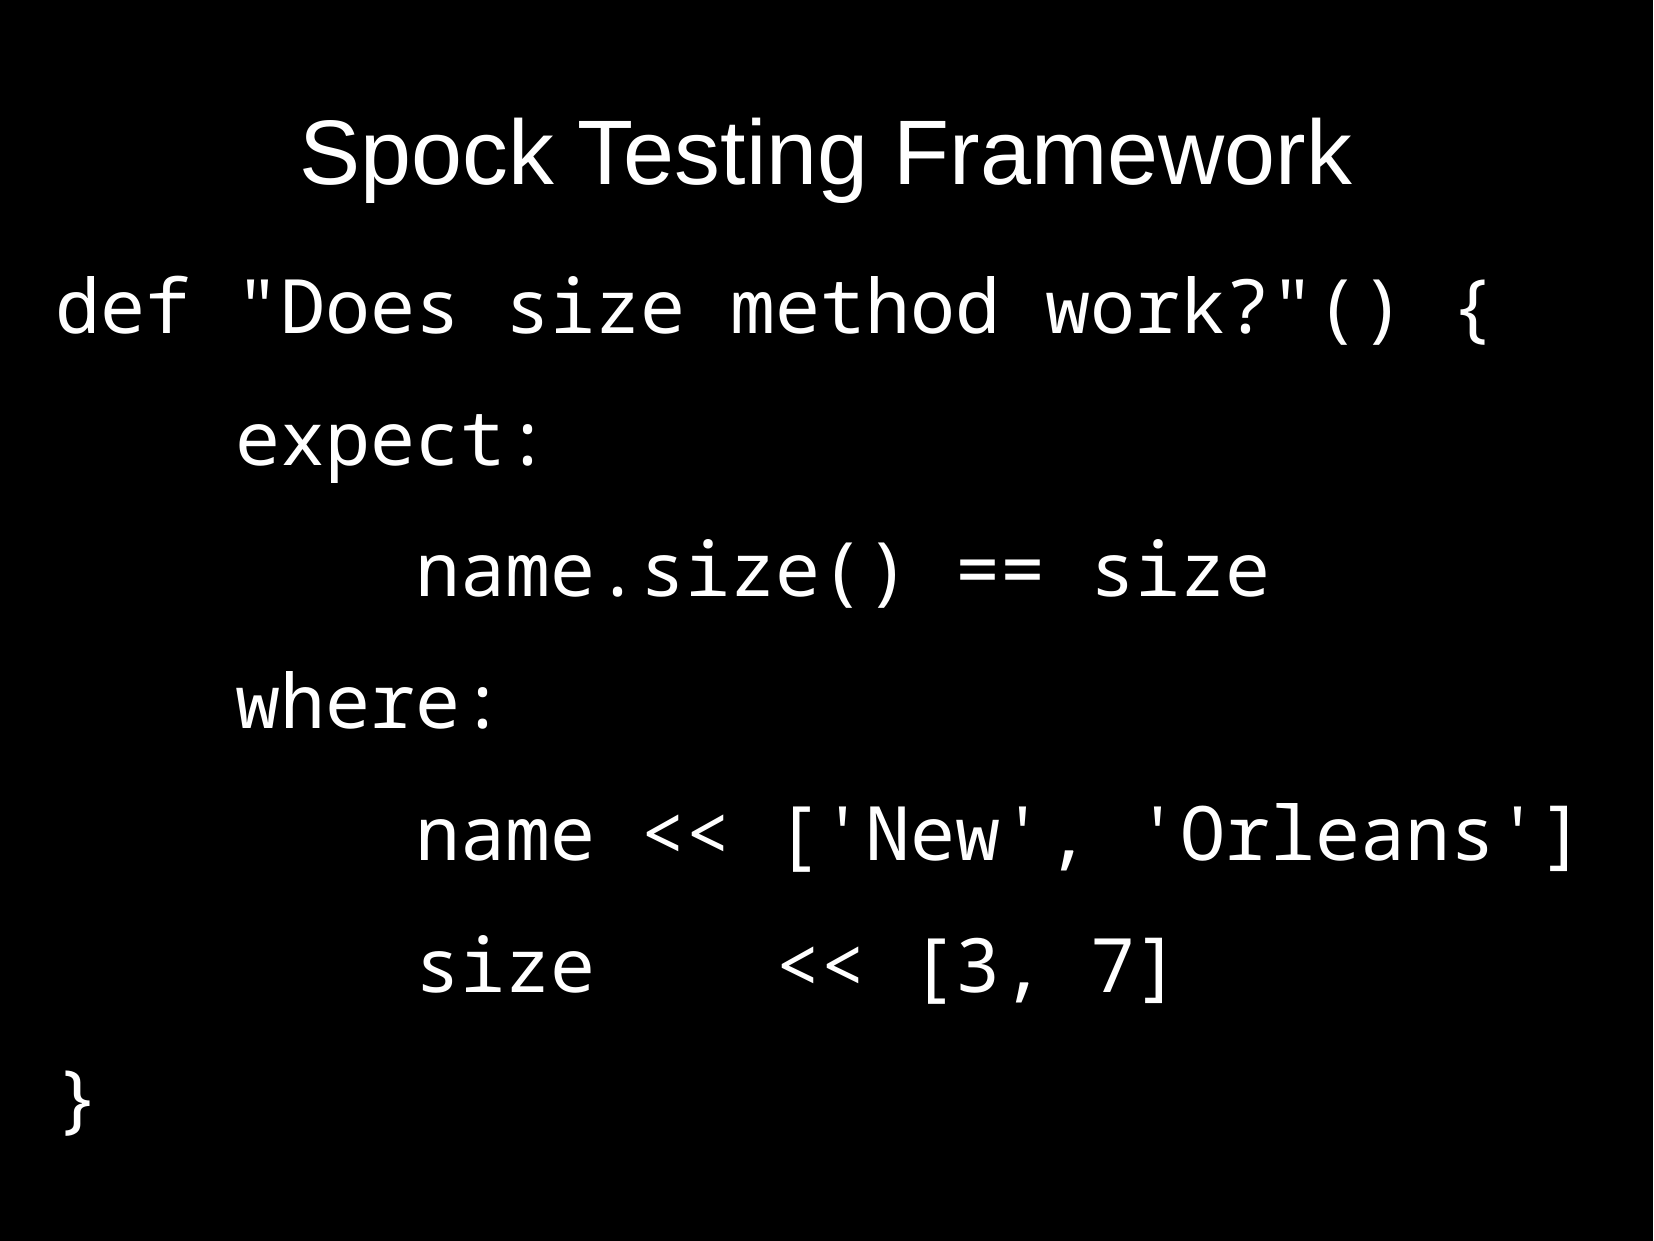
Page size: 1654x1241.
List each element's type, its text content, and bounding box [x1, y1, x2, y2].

list def "Does size method work?"() { expect: name.size() == size where: name << ['New', 'Orleans'] size << [3, 7] } [37, 253, 1613, 1040]
title Spock Testing Framework [82, 56, 1571, 250]
